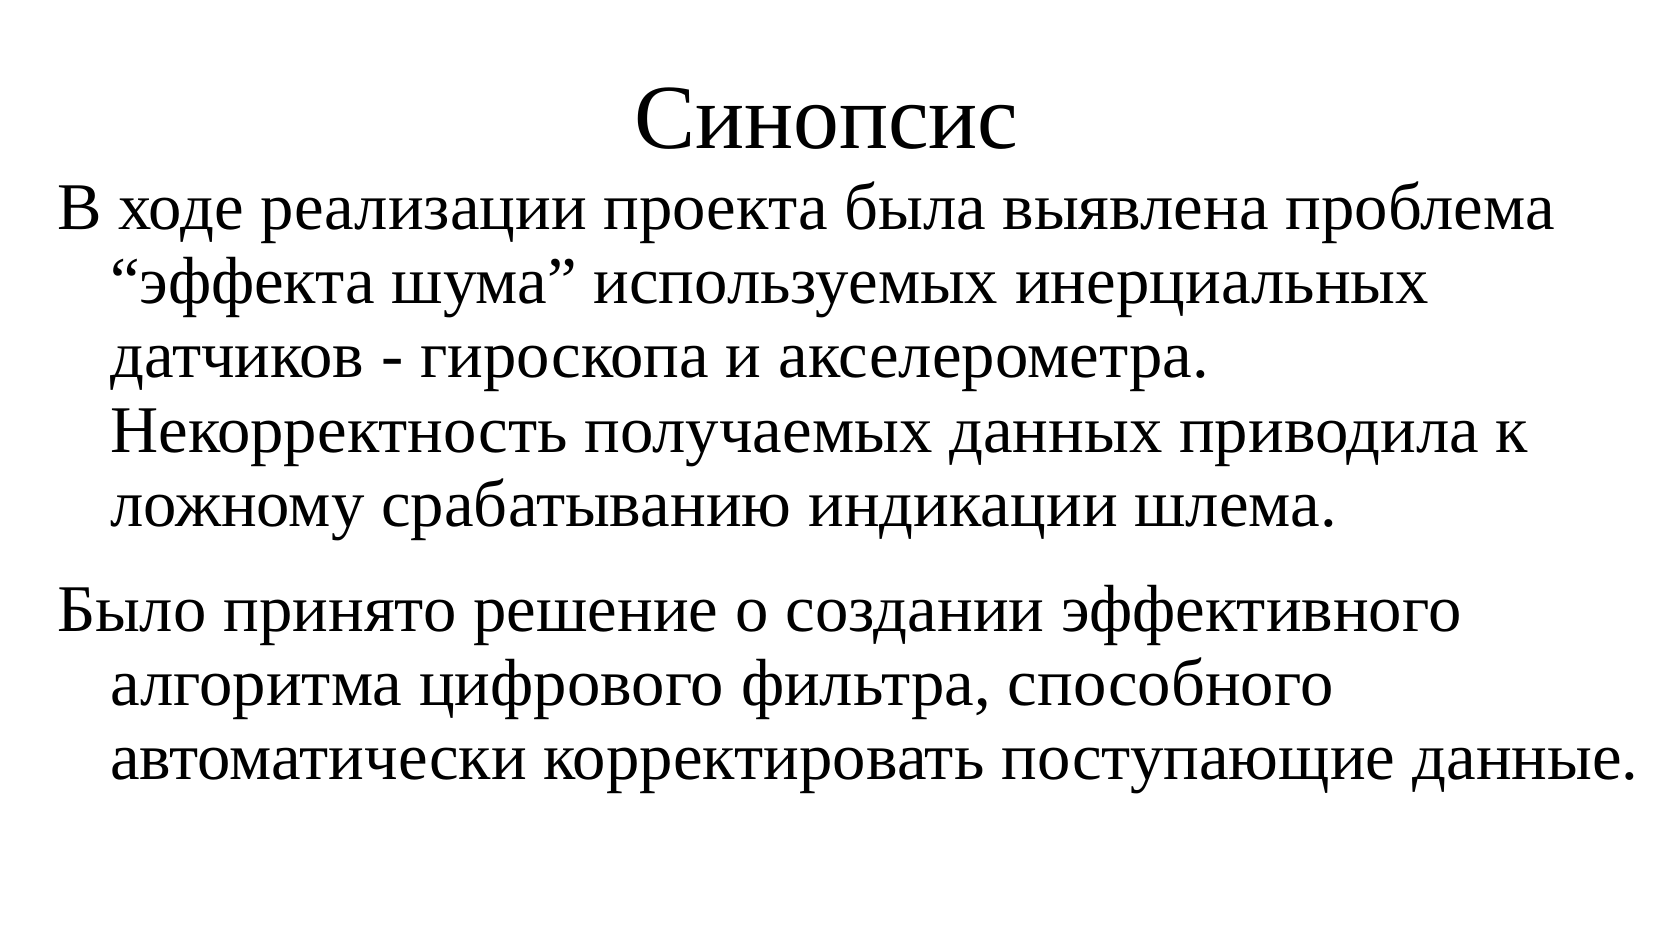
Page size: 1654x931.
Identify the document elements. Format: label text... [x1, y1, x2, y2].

title Синопсис [82, 36, 1571, 165]
list В ходе реализации проекта была выявлена проблема “эффекта шума” используемых инерциальных датчиков - гироскопа и акселерометра. Некорректность получаемых данных приводила к ложному срабатыванию индикации шлема. Было принято решение о создании эффективного алгоритма цифрового фильтра, способного автоматически корректировать поступающие данные. [39, 165, 1654, 931]
